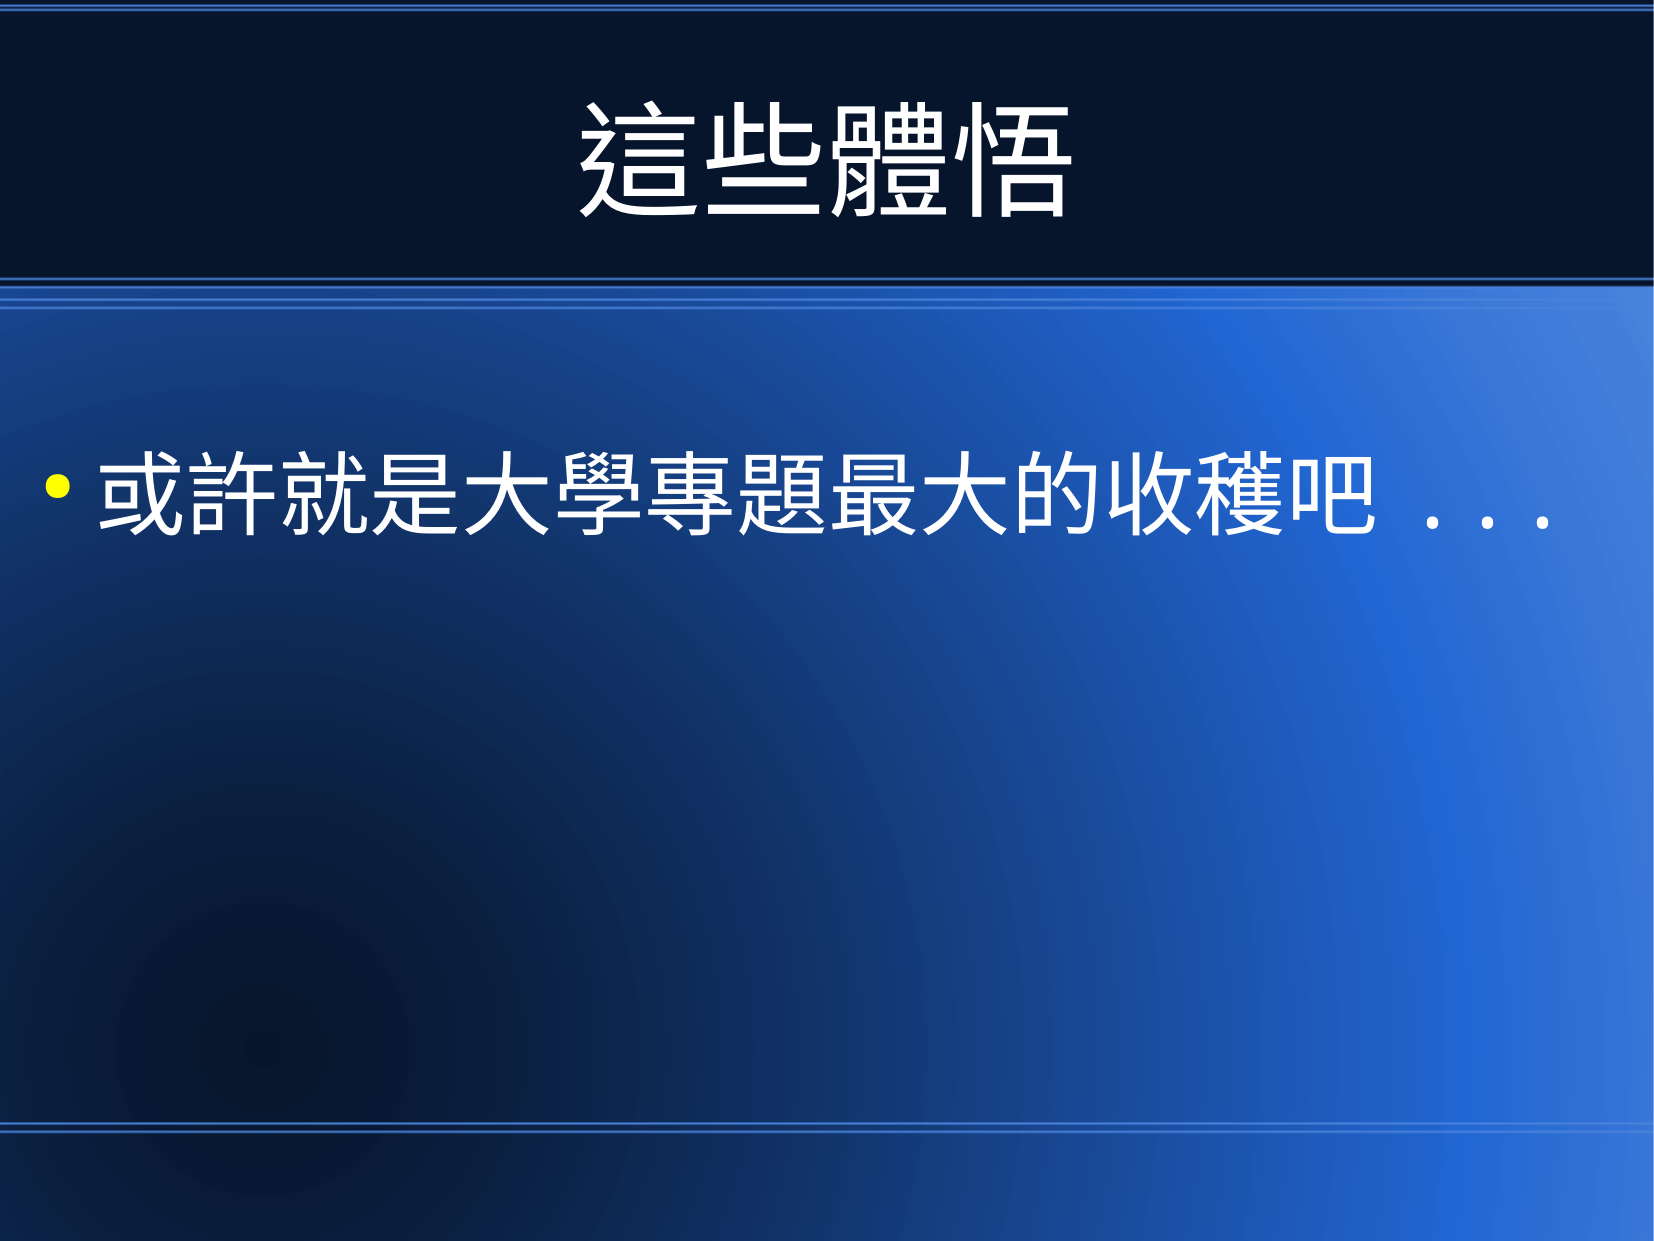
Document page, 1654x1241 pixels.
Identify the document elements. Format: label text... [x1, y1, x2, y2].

title 這些體悟 [82, 49, 1571, 257]
picture [0, 0, 1654, 1241]
list 或許就是大學專題最大的收穫吧... [23, 355, 1619, 1241]
